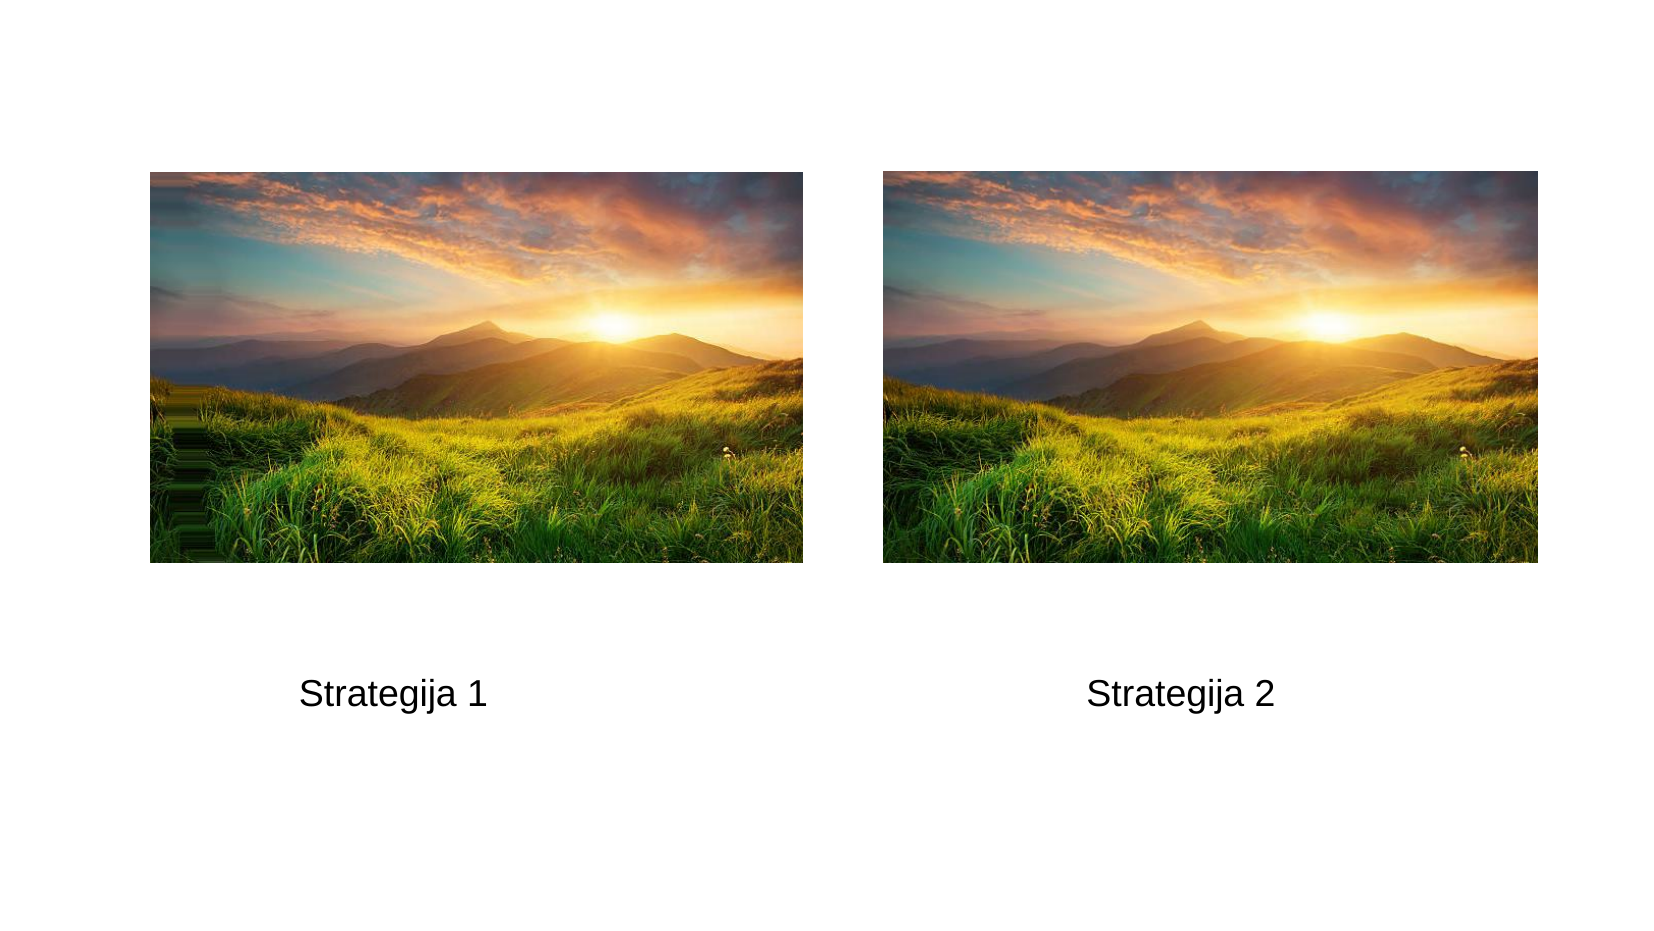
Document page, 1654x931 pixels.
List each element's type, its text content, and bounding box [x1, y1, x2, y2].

picture [150, 172, 803, 563]
picture [883, 171, 1538, 563]
text_box Strategija 1 [37, 674, 750, 713]
text_box Strategija 2 [824, 674, 1538, 713]
